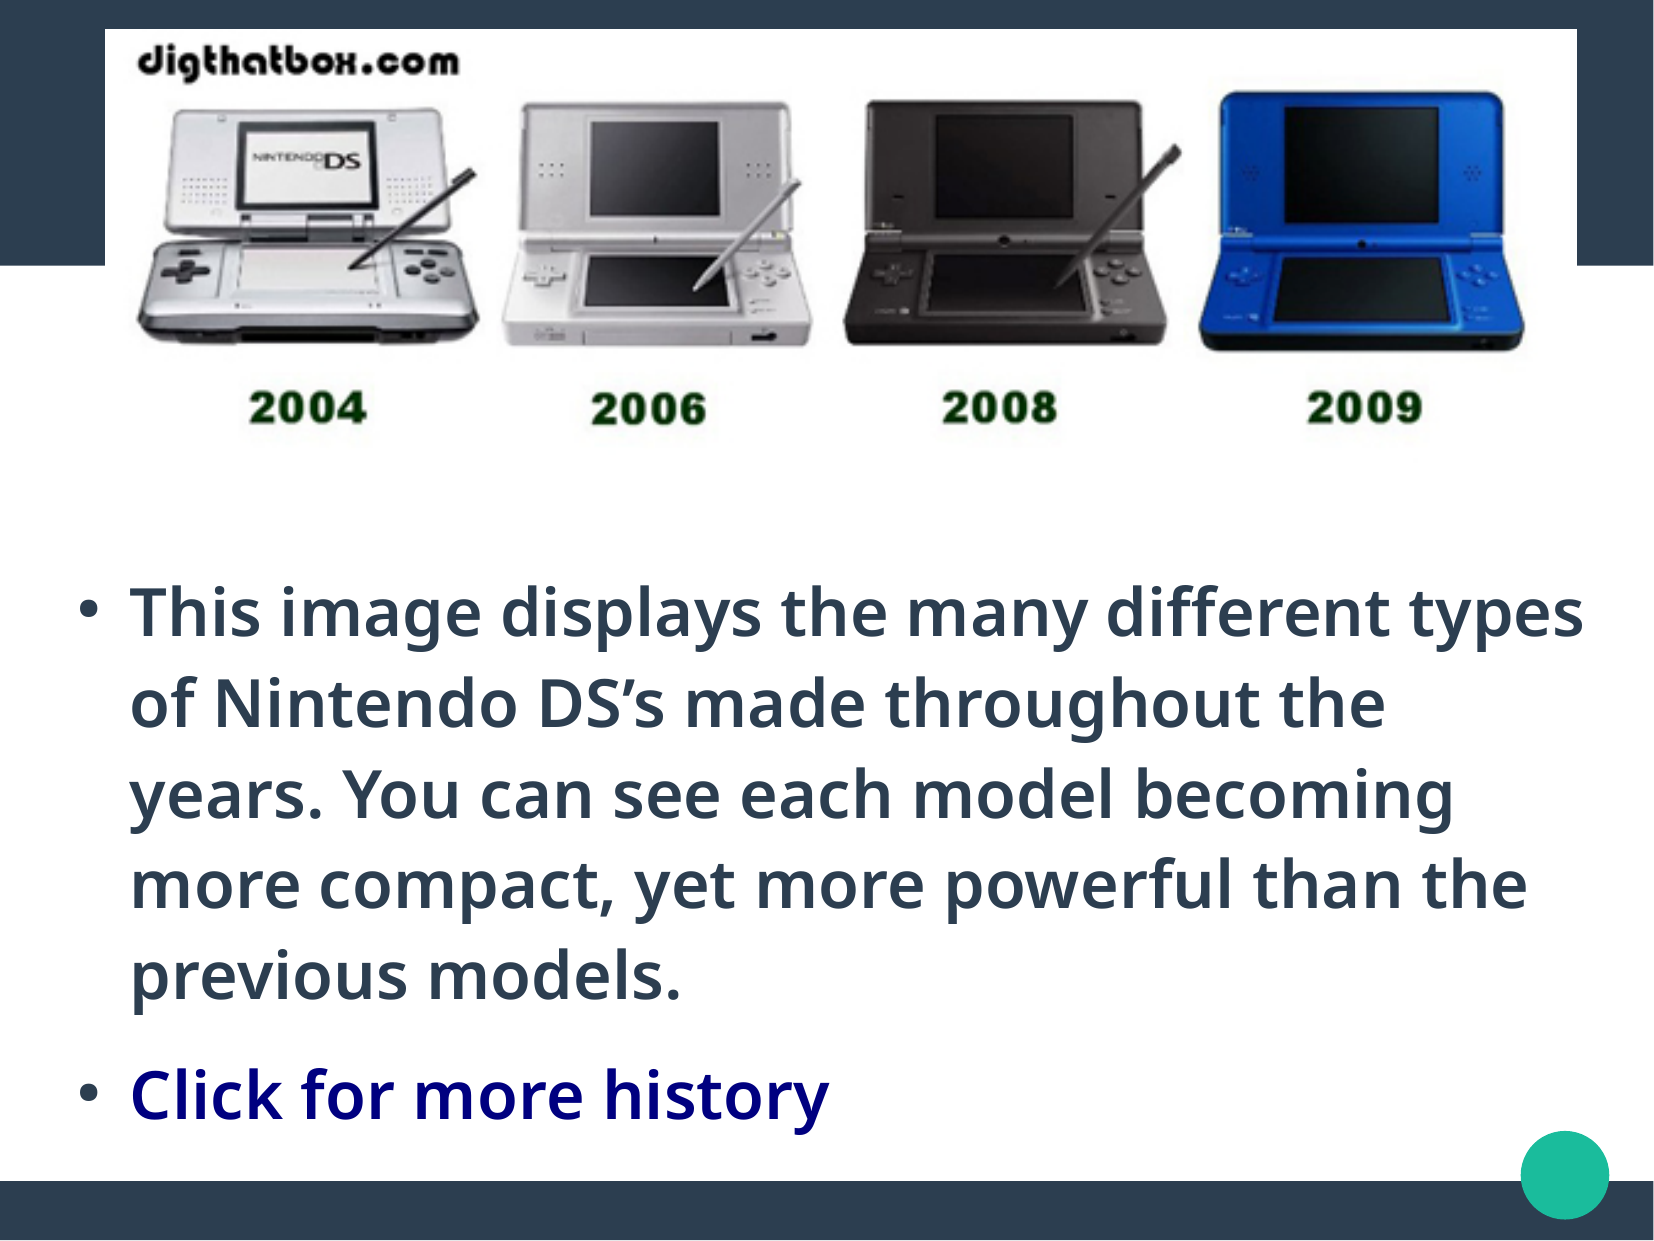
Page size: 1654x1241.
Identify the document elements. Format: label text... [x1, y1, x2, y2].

list This image displays the many different types of Nintendo DS’s made throughout the years. You can see each model becoming more compact, yet more powerful than the previous models. Click for more history [59, 324, 1595, 1152]
picture [105, 29, 1577, 467]
